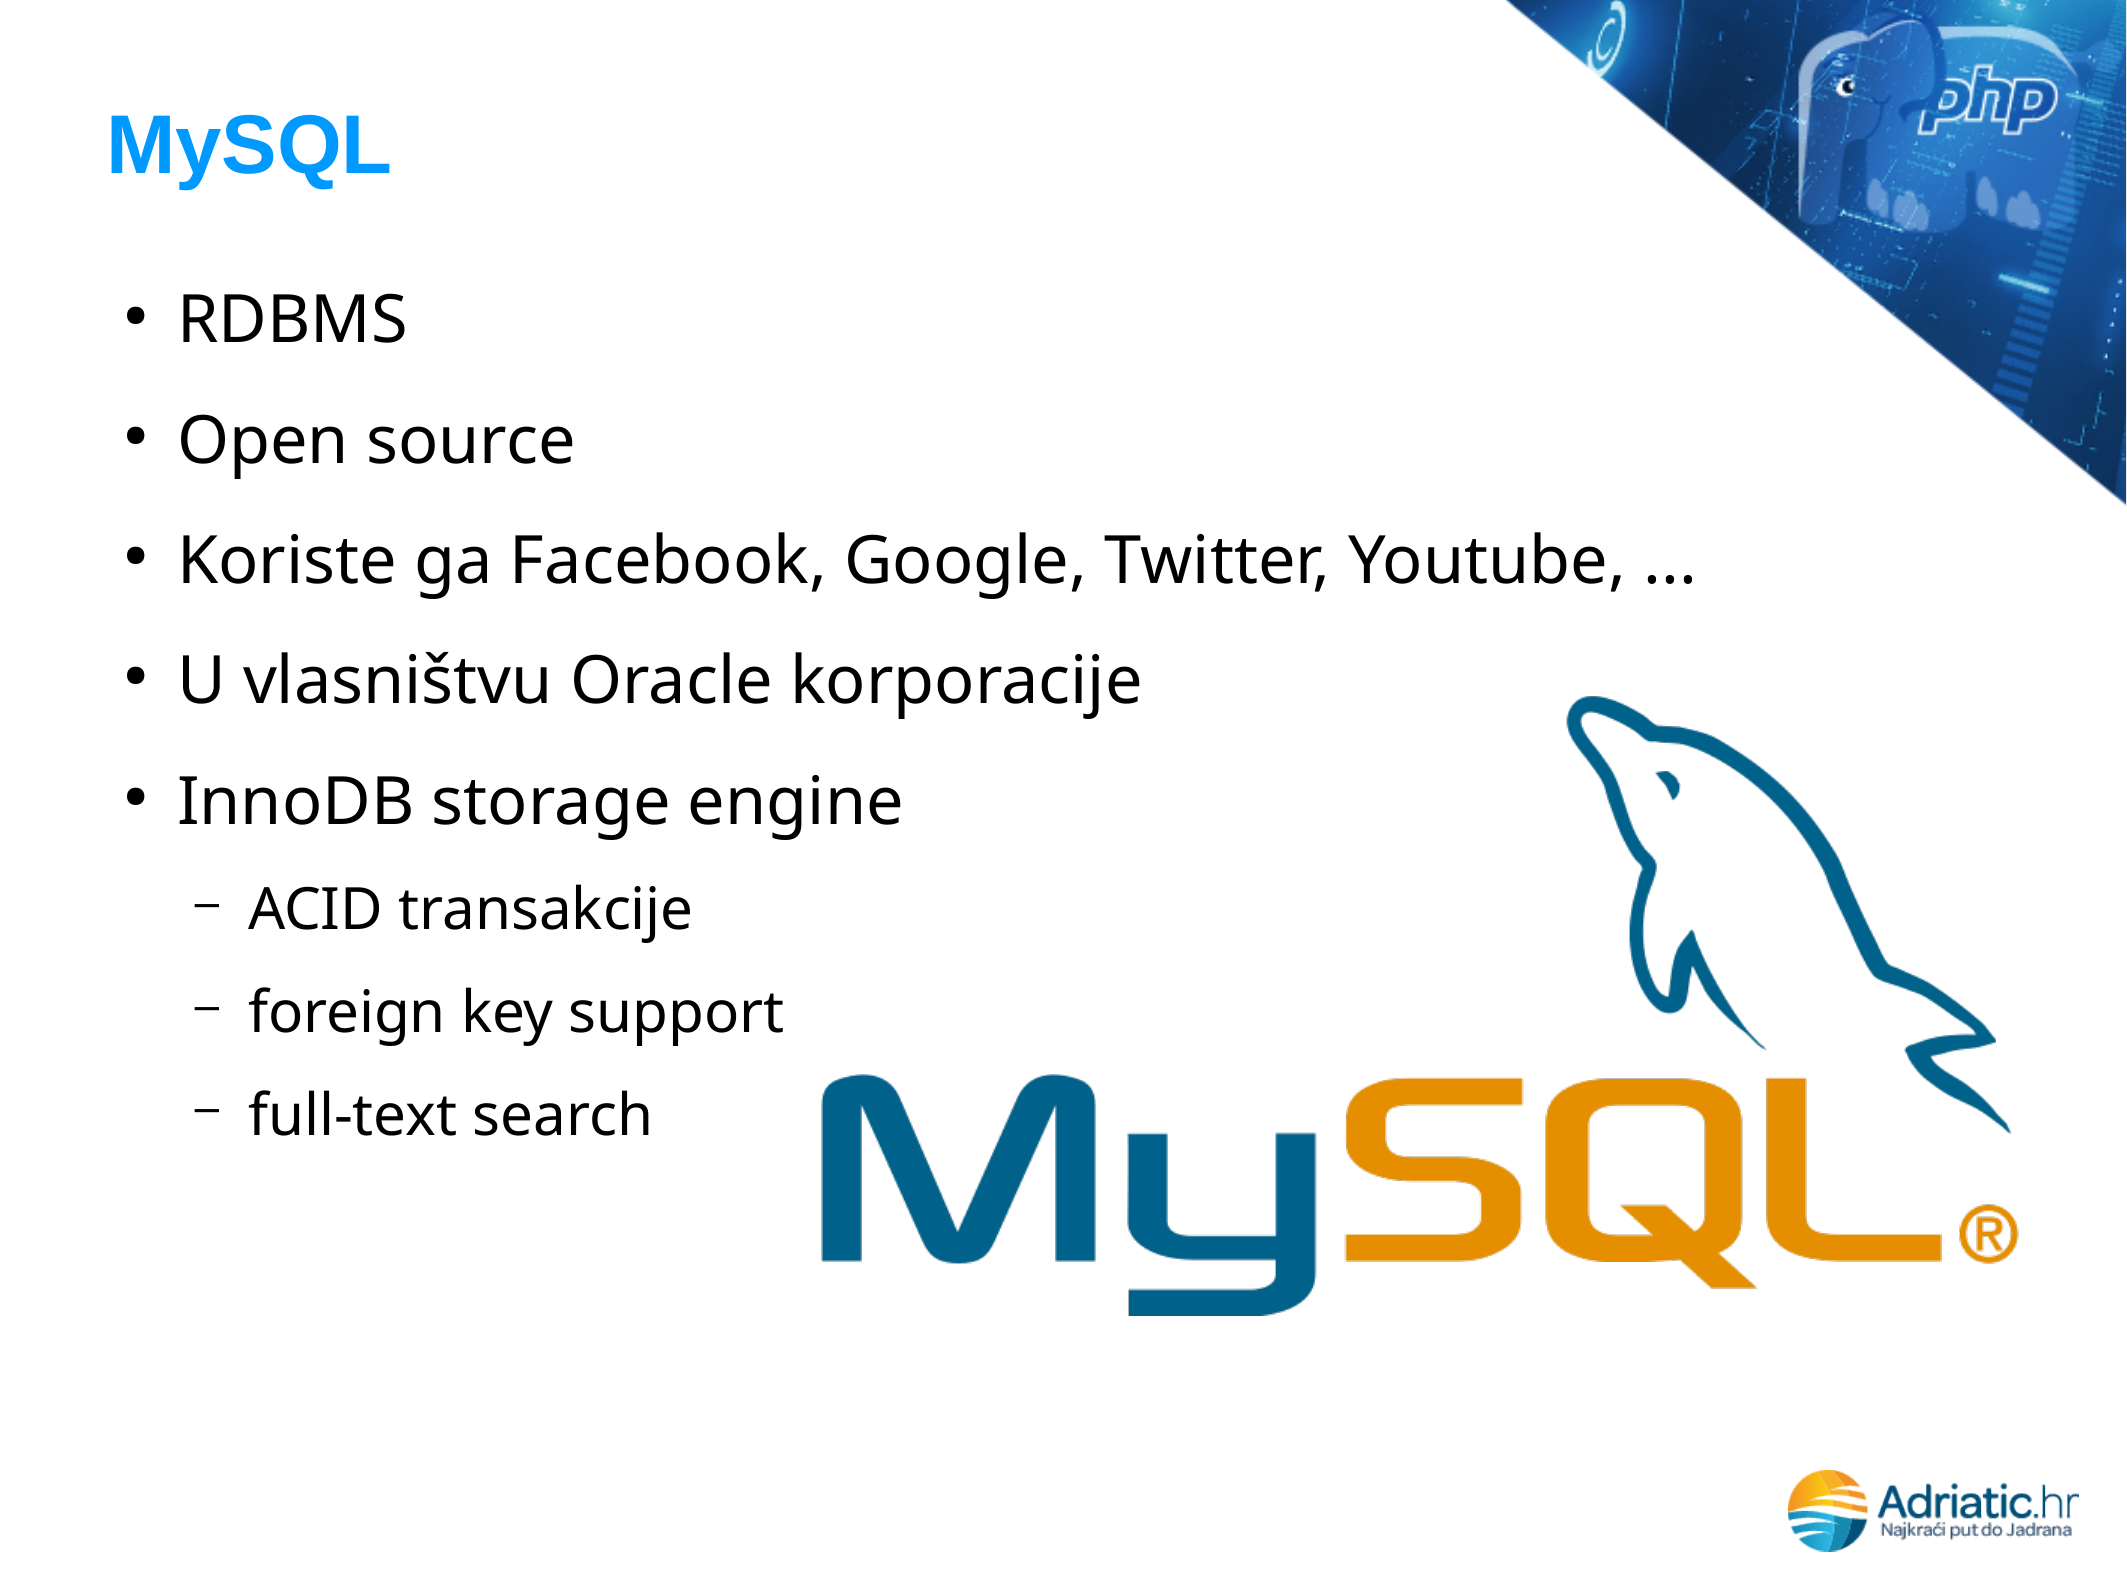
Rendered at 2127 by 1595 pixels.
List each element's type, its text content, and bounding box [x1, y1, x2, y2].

picture [1505, 0, 2127, 625]
picture [820, 695, 2020, 1316]
list RDBMS Open source Koriste ga Facebook, Google, Twitter, Youtube, ... U vlasništvu Oracle korporacije InnoDB storage engine ACID transakcije foreign key support full-text search [106, 271, 2020, 1453]
picture [1788, 1470, 2079, 1552]
title MySQL [106, 70, 1630, 219]
